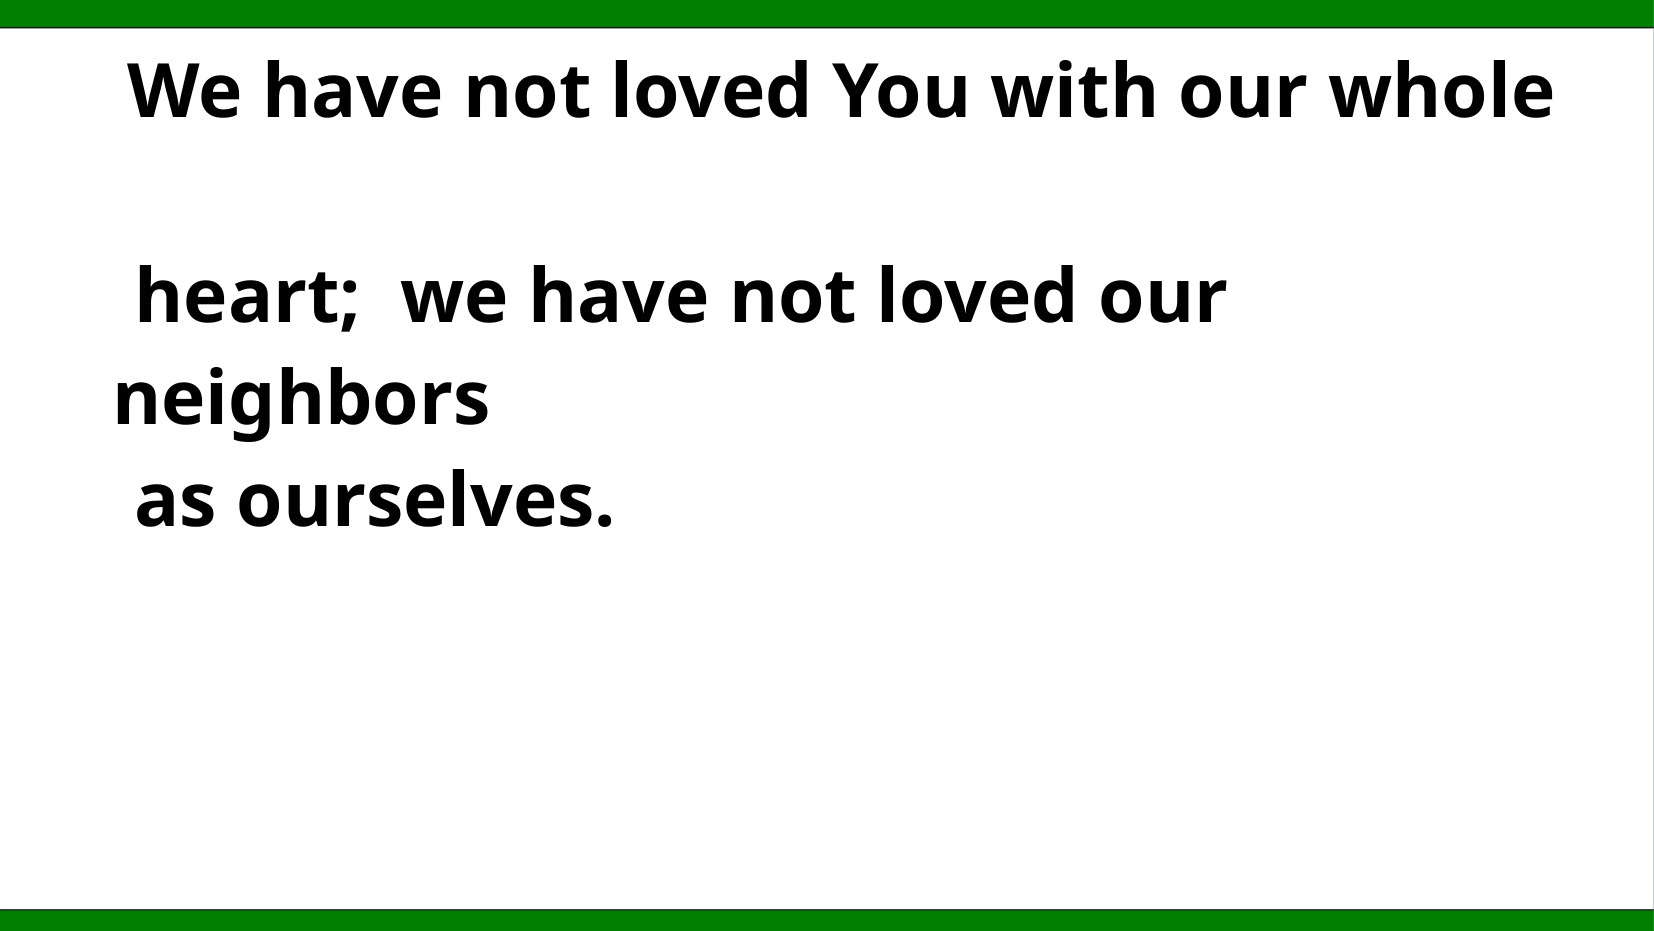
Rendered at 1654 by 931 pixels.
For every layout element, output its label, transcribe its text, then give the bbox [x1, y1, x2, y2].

picture [0, 0, 1654, 931]
text_box We have not loved You with our whole heart; we have not loved our neighbors as ourselves. [60, 30, 1591, 370]
